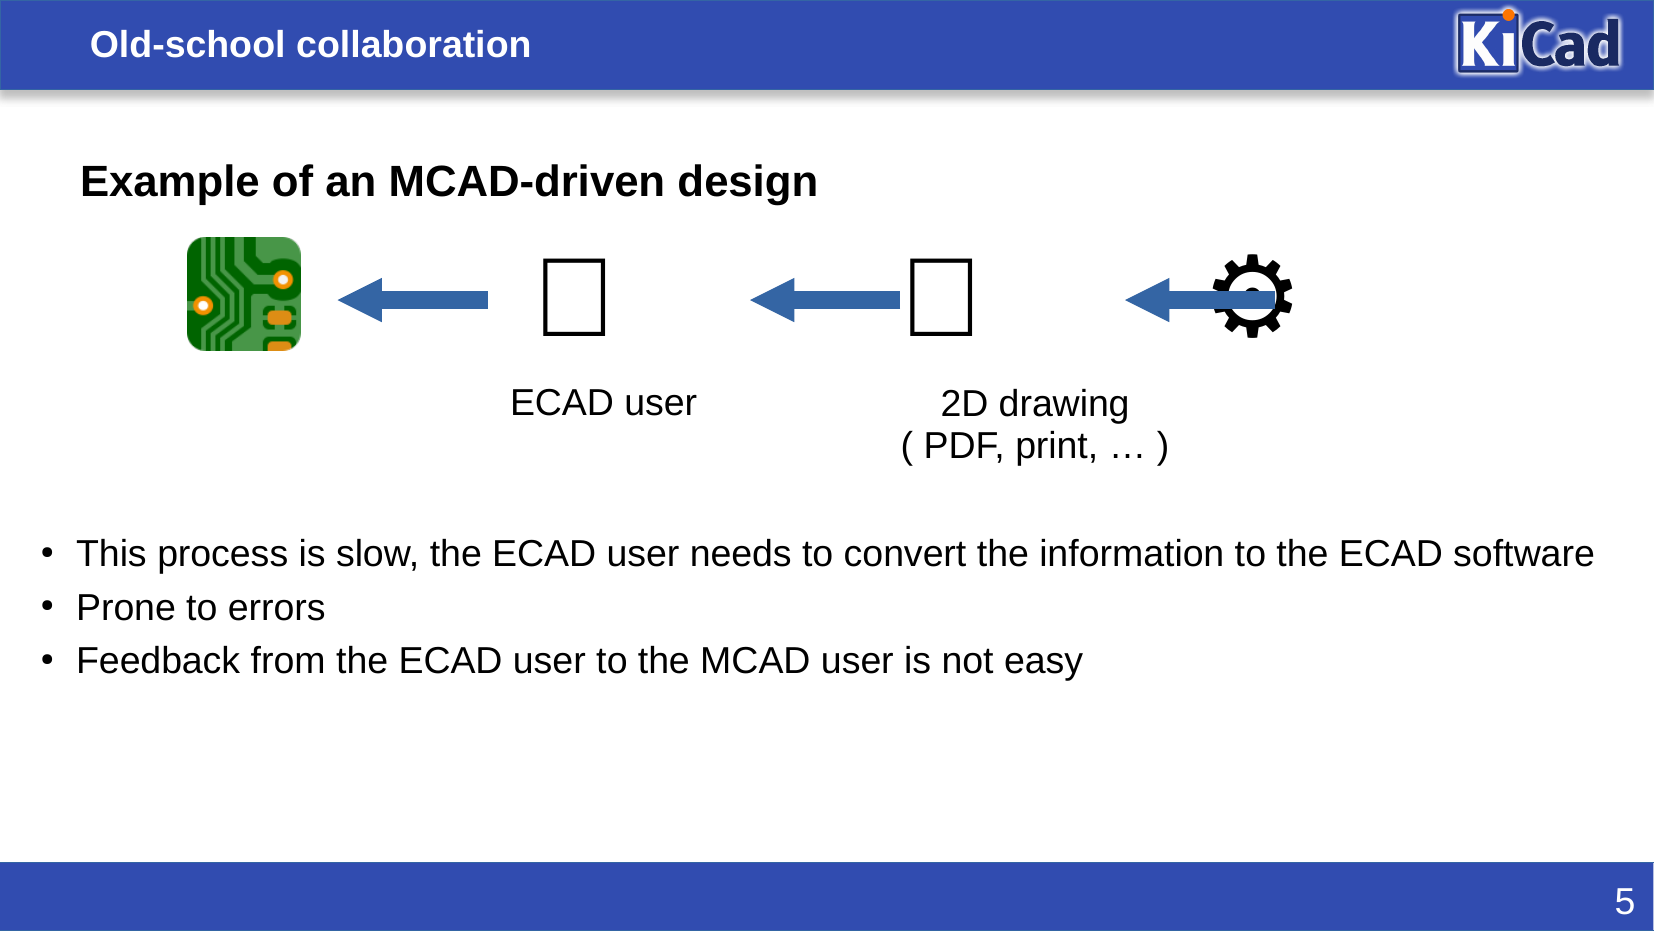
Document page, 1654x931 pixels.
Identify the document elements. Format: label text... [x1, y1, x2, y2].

text_box [1162, 90, 1651, 226]
text_box ECAD user [495, 373, 713, 431]
text_box Example of an MCAD-driven design [65, 150, 834, 214]
text_box Old-school collaboration [0, 0, 1412, 90]
text_box 2D drawing ( PDF, print, … ) [870, 375, 1201, 516]
picture [1412, 0, 1654, 92]
text_box This process is slow, the ECAD user needs to convert the information to the ECAD software Prone to errors Feedback from the ECAD user to the MCAD user is not easy [25, 525, 1613, 690]
text_box <number> [1387, 873, 1651, 931]
picture [187, 237, 300, 351]
text_box 👤 📜 ⚙️ [300, 164, 1501, 431]
text_box [0, 862, 1654, 931]
